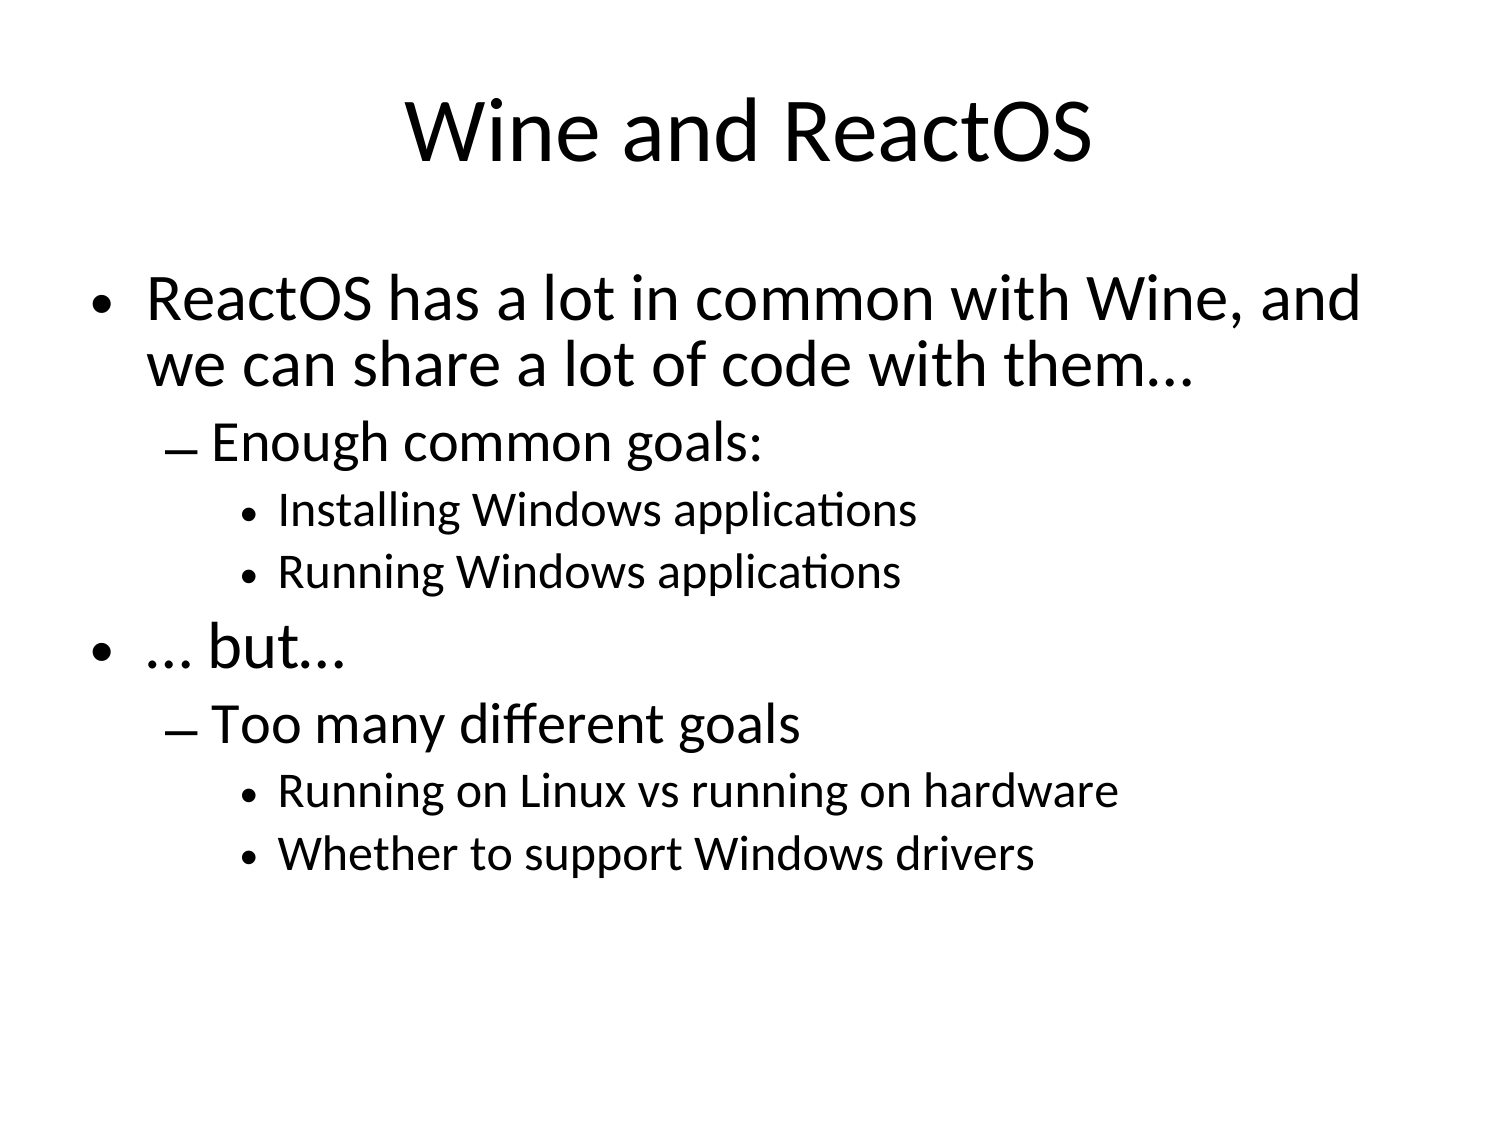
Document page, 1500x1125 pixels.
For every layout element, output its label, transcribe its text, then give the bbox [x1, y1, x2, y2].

list ReactOS has a lot in common with Wine, and we can share a lot of code with them… Enough common goals: Installing Windows applications Running Windows applications … but… Too many different goals Running on Linux vs running on hardware Whether to support Windows drivers [75, 262, 1426, 1006]
title Wine and ReactOS [75, 45, 1426, 233]
